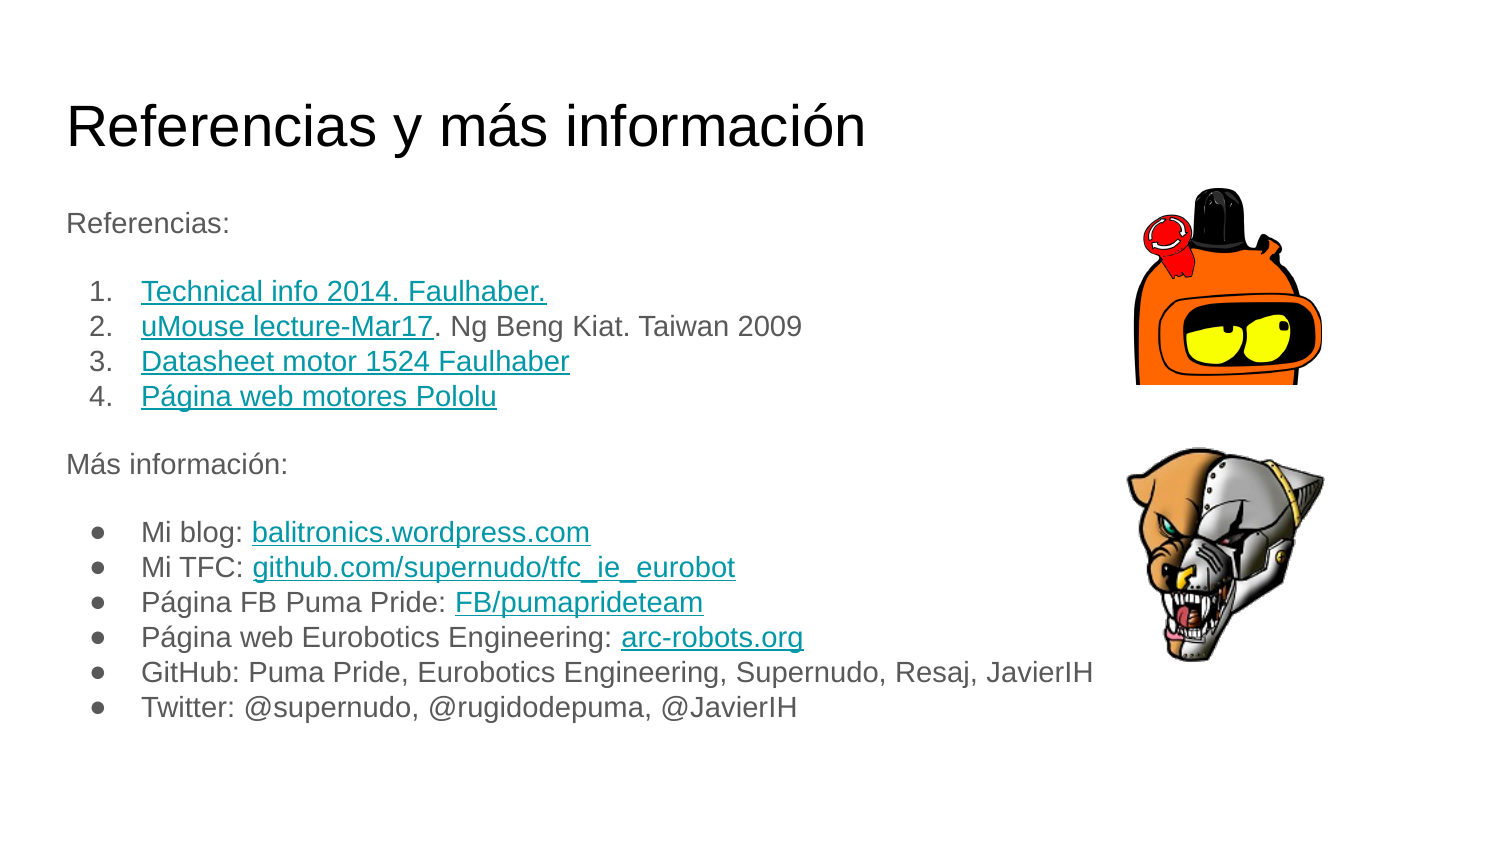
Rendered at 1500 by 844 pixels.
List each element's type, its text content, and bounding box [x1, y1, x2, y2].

picture [1107, 441, 1341, 674]
title Referencias y más información [51, 72, 1449, 167]
picture [1126, 188, 1322, 385]
list Referencias: Technical info 2014. Faulhaber. uMouse lecture-Mar17. Ng Beng Kiat. Taiwan 2009 Datasheet motor 1524 Faulhaber Página web motores Pololu Más información: Mi blog: balitronics.wordpress.com Mi TFC: github.com/supernudo/tfc_ie_eurobot Página FB Puma Pride: FB/pumaprideteam Página web Eurobotics Engineering: arc-robots.org GitHub: Puma Pride, Eurobotics Engineering, Supernudo, Resaj, JavierIH Twitter: @supernudo, @rugidodepuma, @JavierIH [51, 189, 1449, 750]
